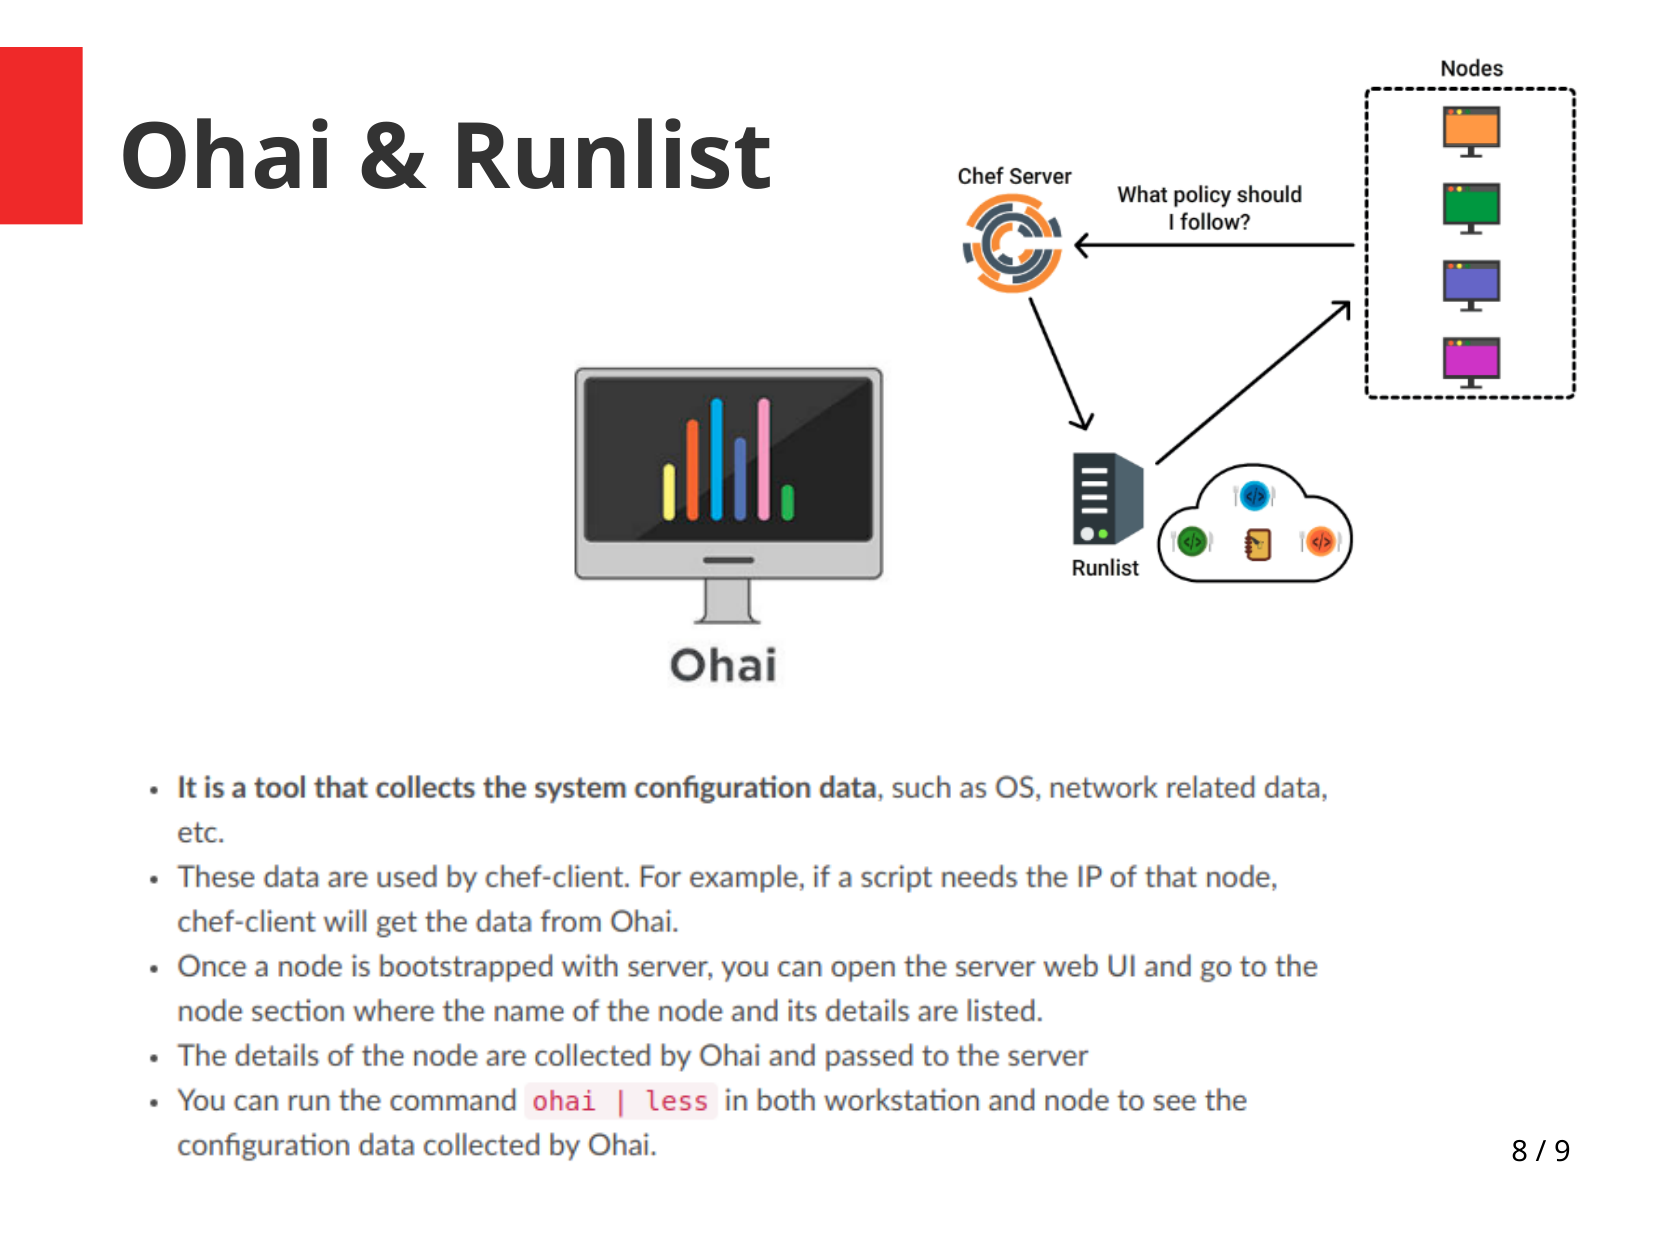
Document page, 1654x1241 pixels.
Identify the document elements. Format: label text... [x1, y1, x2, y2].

picture [119, 49, 1595, 1176]
title Ohai & Runlist [118, 49, 946, 257]
